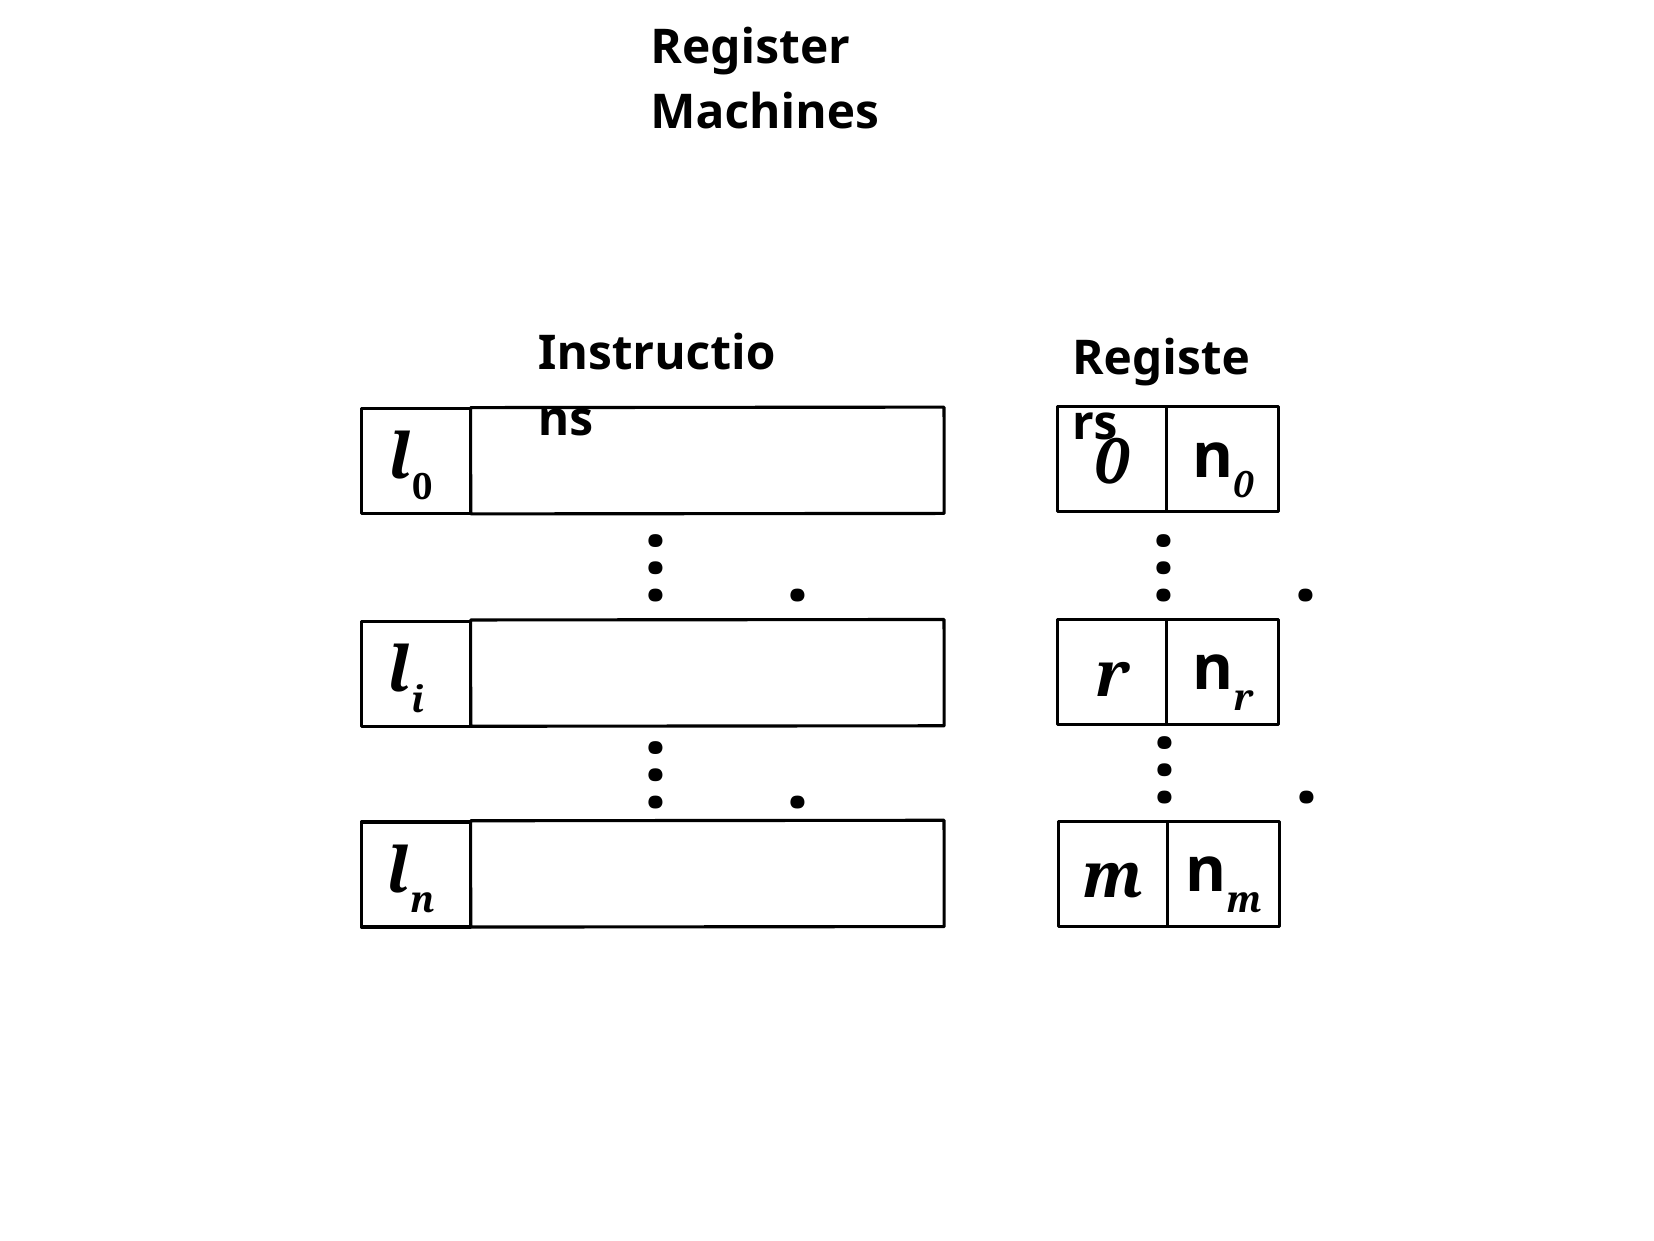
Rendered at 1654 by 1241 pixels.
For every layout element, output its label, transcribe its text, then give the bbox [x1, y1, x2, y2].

text_box Instructions [523, 311, 792, 390]
text_box m [1058, 827, 1167, 927]
text_box Register Machines [635, 4, 1025, 83]
text_box l0 [361, 408, 469, 514]
text_box …. [542, 823, 696, 832]
text_box 0 [1057, 406, 1166, 512]
text_box …. [542, 498, 696, 625]
text_box …. [1051, 700, 1204, 827]
text_box …. [542, 705, 696, 819]
text_box r [1057, 625, 1166, 700]
text_box nr [1166, 619, 1279, 725]
text_box Registers [1057, 315, 1281, 395]
text_box li [361, 621, 469, 727]
text_box n0 [1166, 406, 1279, 512]
text_box nm [1167, 821, 1280, 927]
text_box …. [1050, 498, 1203, 625]
text_box ln [361, 822, 469, 928]
